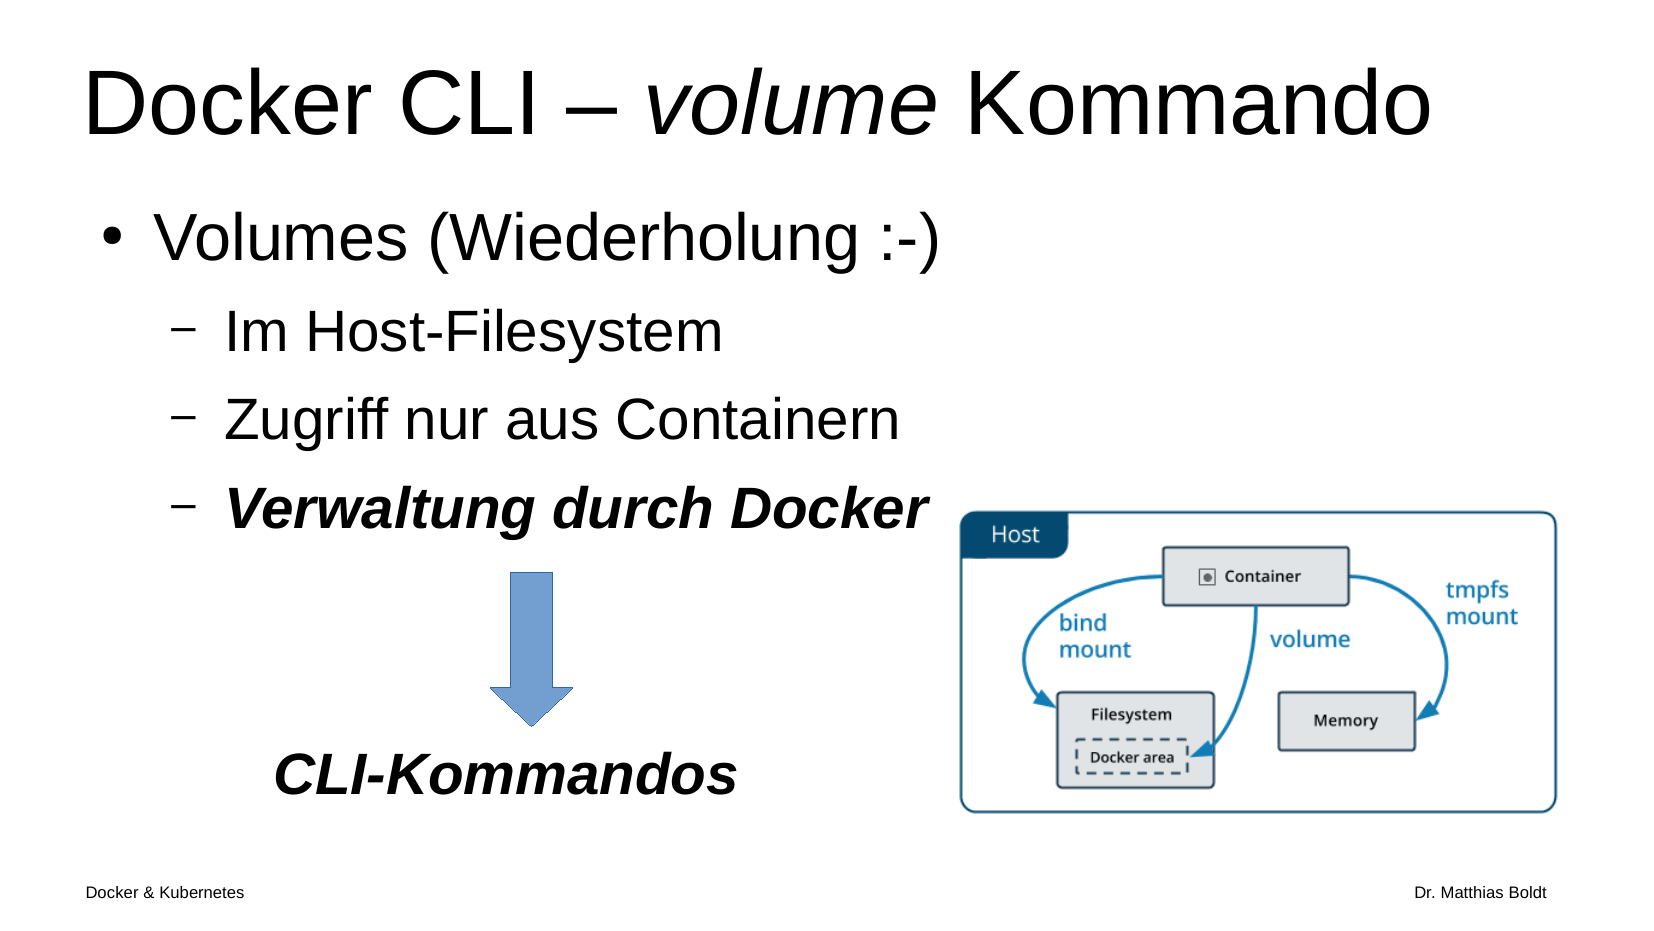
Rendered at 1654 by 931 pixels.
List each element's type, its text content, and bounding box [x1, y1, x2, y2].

list Volumes (Wiederholung :-) Im Host-Filesystem Zugriff nur aus Containern Verwaltung durch Docker CLI-Kommandos [82, 199, 1571, 863]
text_box Docker & Kubernetes Dr. Matthias Boldt [70, 875, 1563, 910]
picture [957, 507, 1560, 815]
text_box [490, 572, 573, 727]
title Docker CLI – volume Kommando [82, 25, 1571, 181]
